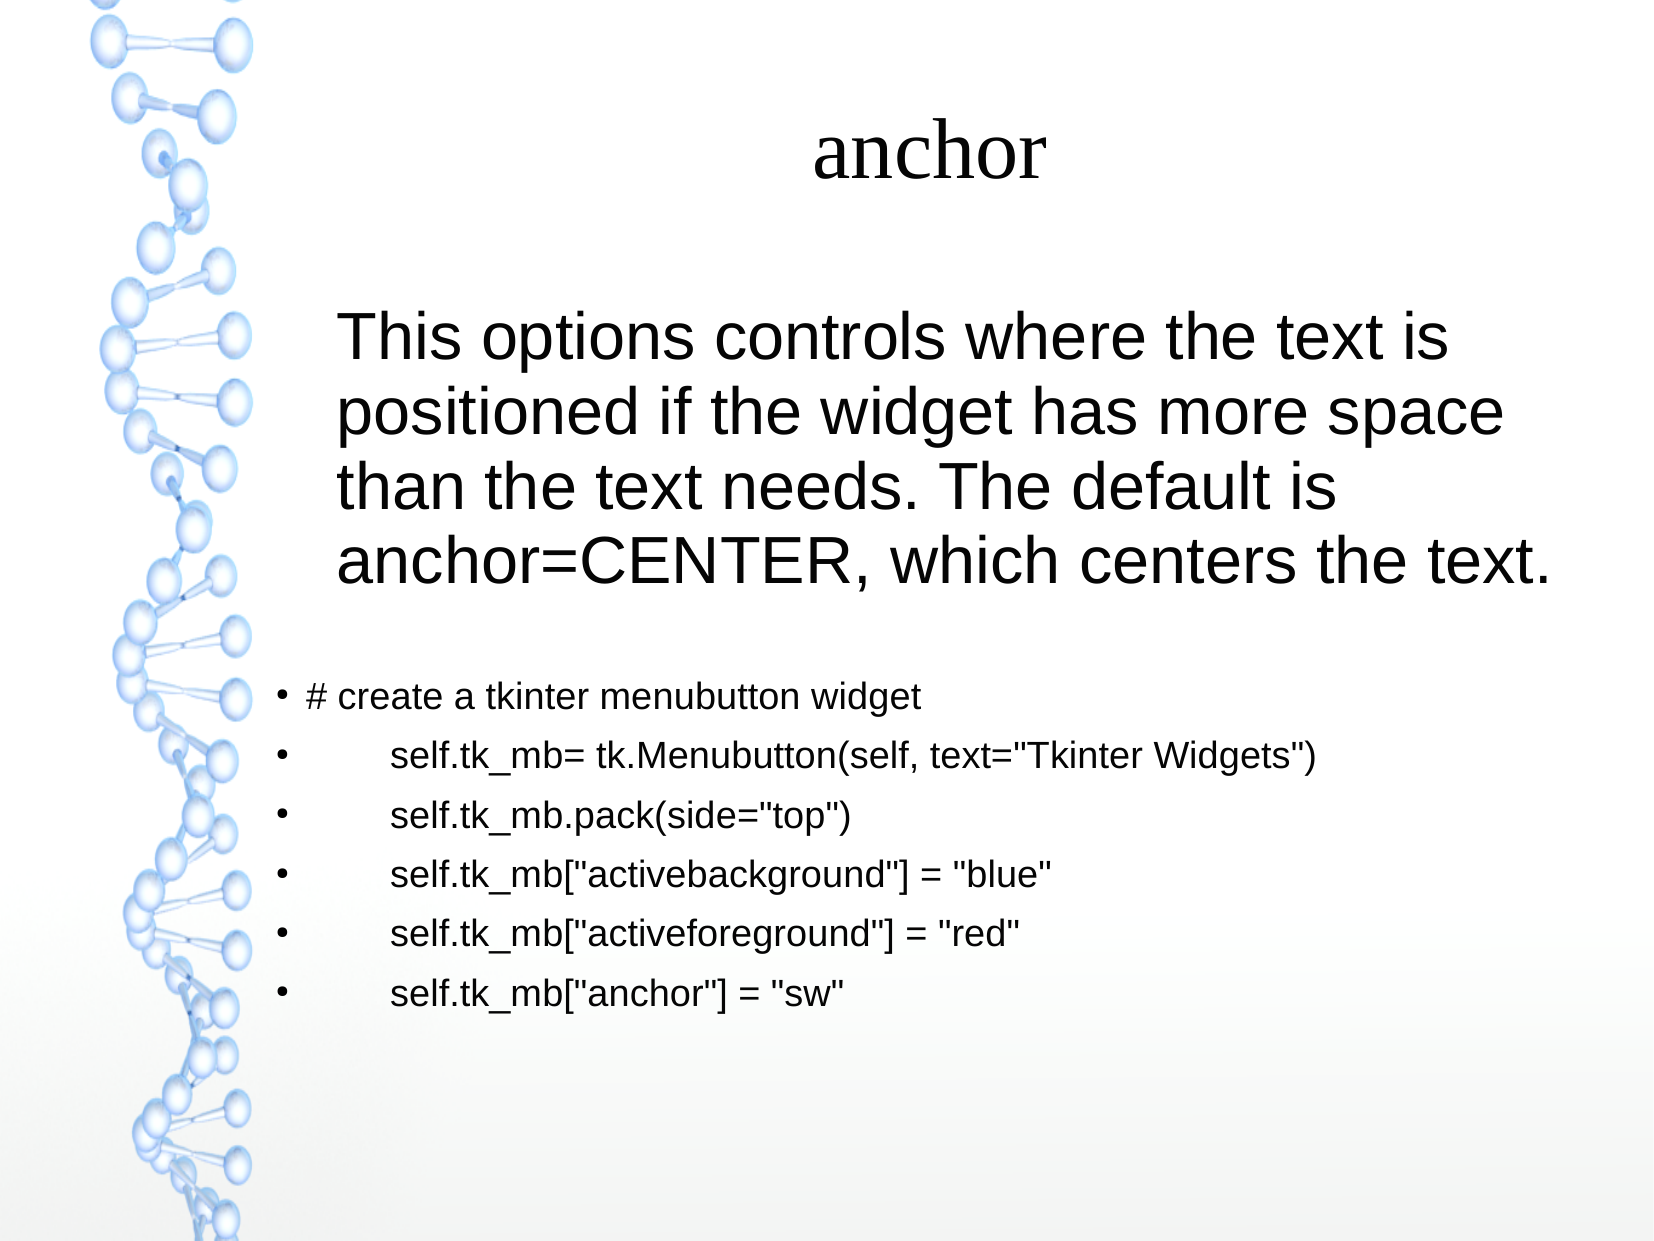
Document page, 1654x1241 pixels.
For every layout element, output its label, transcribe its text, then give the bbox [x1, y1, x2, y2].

list This options controls where the text is positioned if the widget has more space than the text needs. The default is anchor=CENTER, which centers the text. [265, 299, 1595, 643]
picture [0, 0, 1654, 1241]
list # create a tkinter menubutton widget self.tk_mb= tk.Menubutton(self, text="Tkinter Widgets") self.tk_mb.pack(side="top") self.tk_mb["activebackground"] = "blue" self.tk_mb["activeforeground"] = "red" self.tk_mb["anchor"] = "sw" [265, 674, 1595, 1018]
title anchor [265, 47, 1595, 252]
